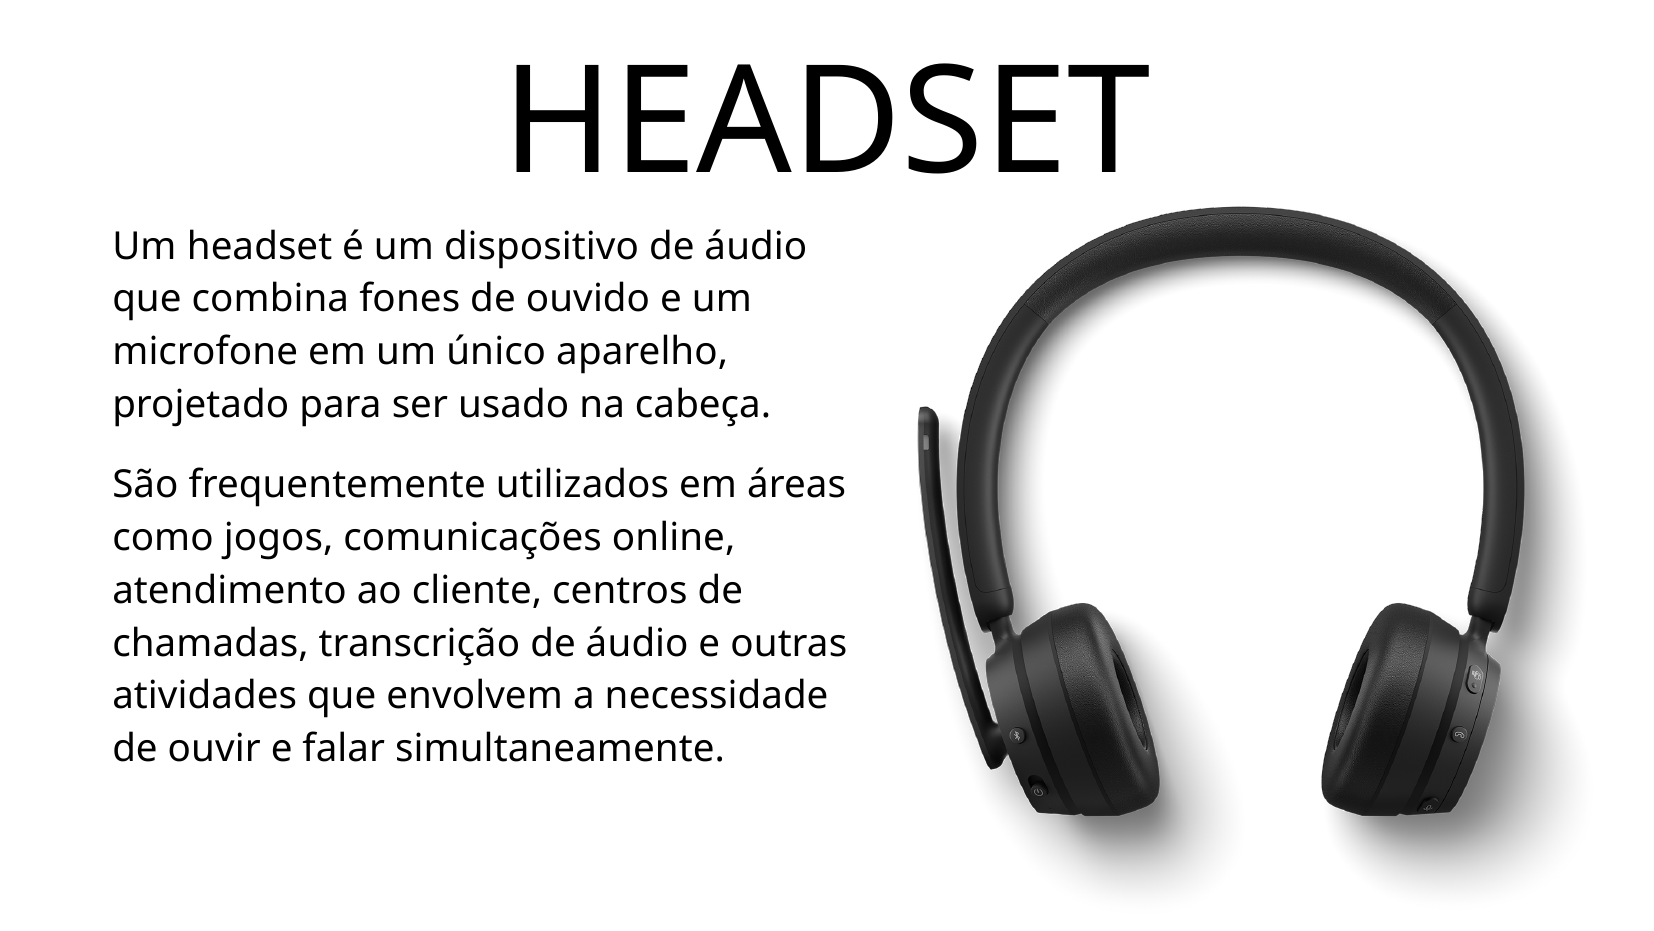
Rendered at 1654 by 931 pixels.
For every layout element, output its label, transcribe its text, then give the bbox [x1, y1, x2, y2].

picture [915, 206, 1595, 916]
title HEADSET [82, 37, 1571, 193]
list Um headset é um dispositivo de áudio que combina fones de ouvido e um microfone em um único aparelho, projetado para ser usado na cabeça. São frequentemente utilizados em áreas como jogos, comunicações online, atendimento ao cliente, centros de chamadas, transcrição de áudio e outras atividades que envolvem a necessidade de ouvir e falar simultaneamente. [112, 217, 857, 827]
